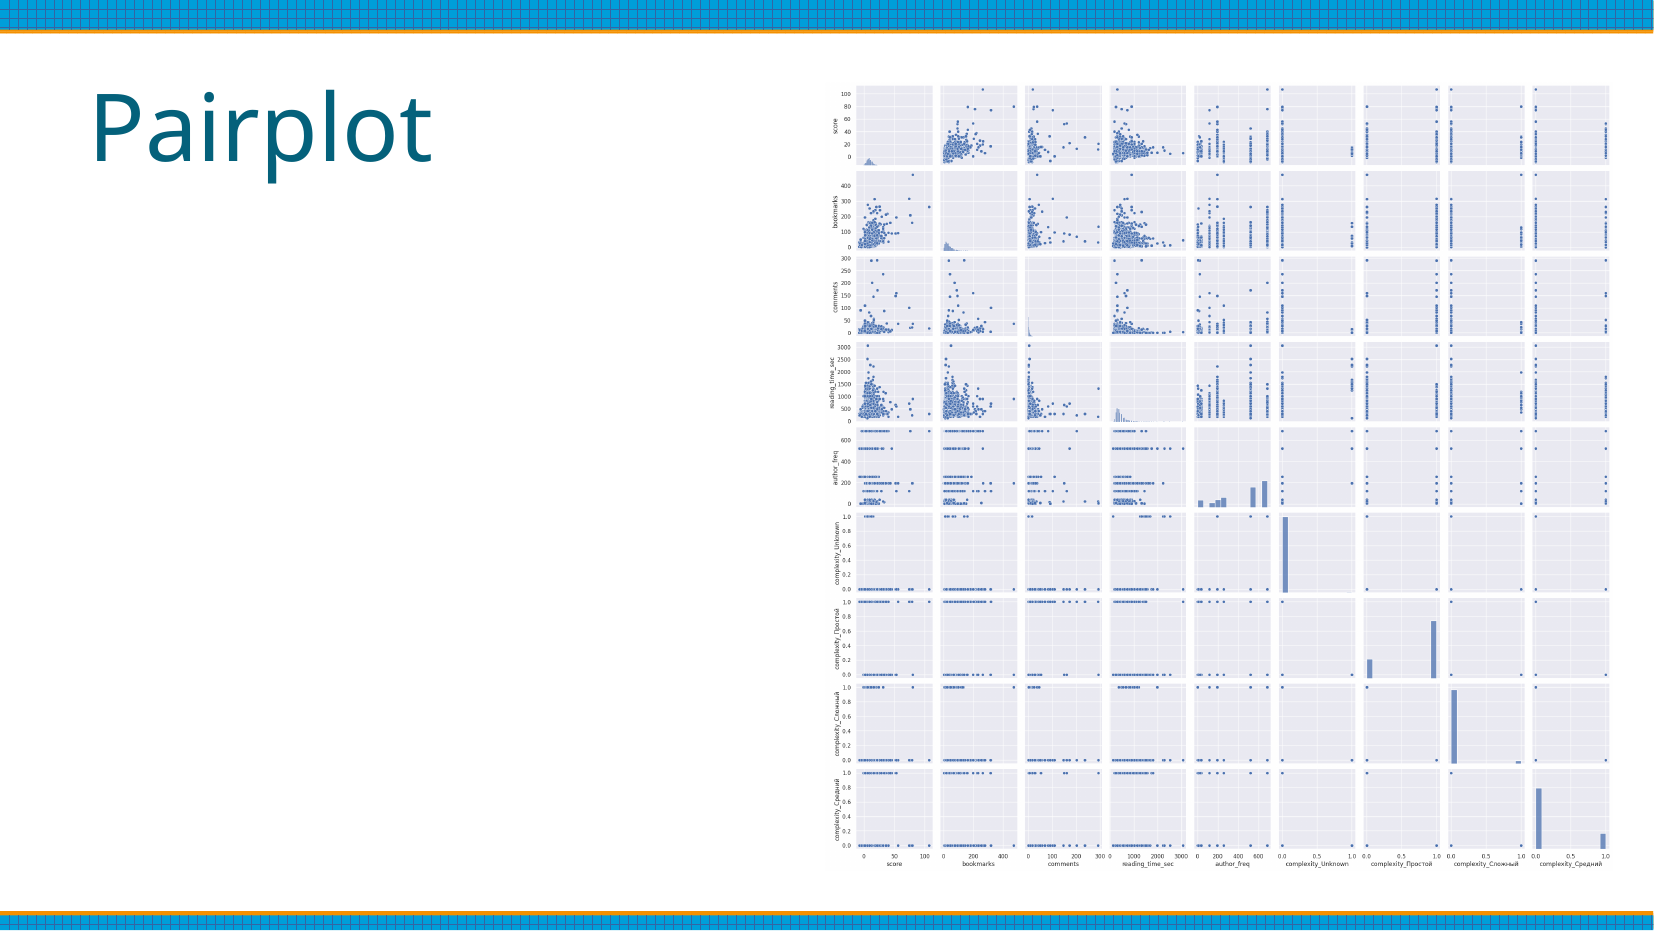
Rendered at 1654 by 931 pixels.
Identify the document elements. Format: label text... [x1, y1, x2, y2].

title Pairplot [88, 44, 1565, 207]
picture [825, 82, 1613, 871]
